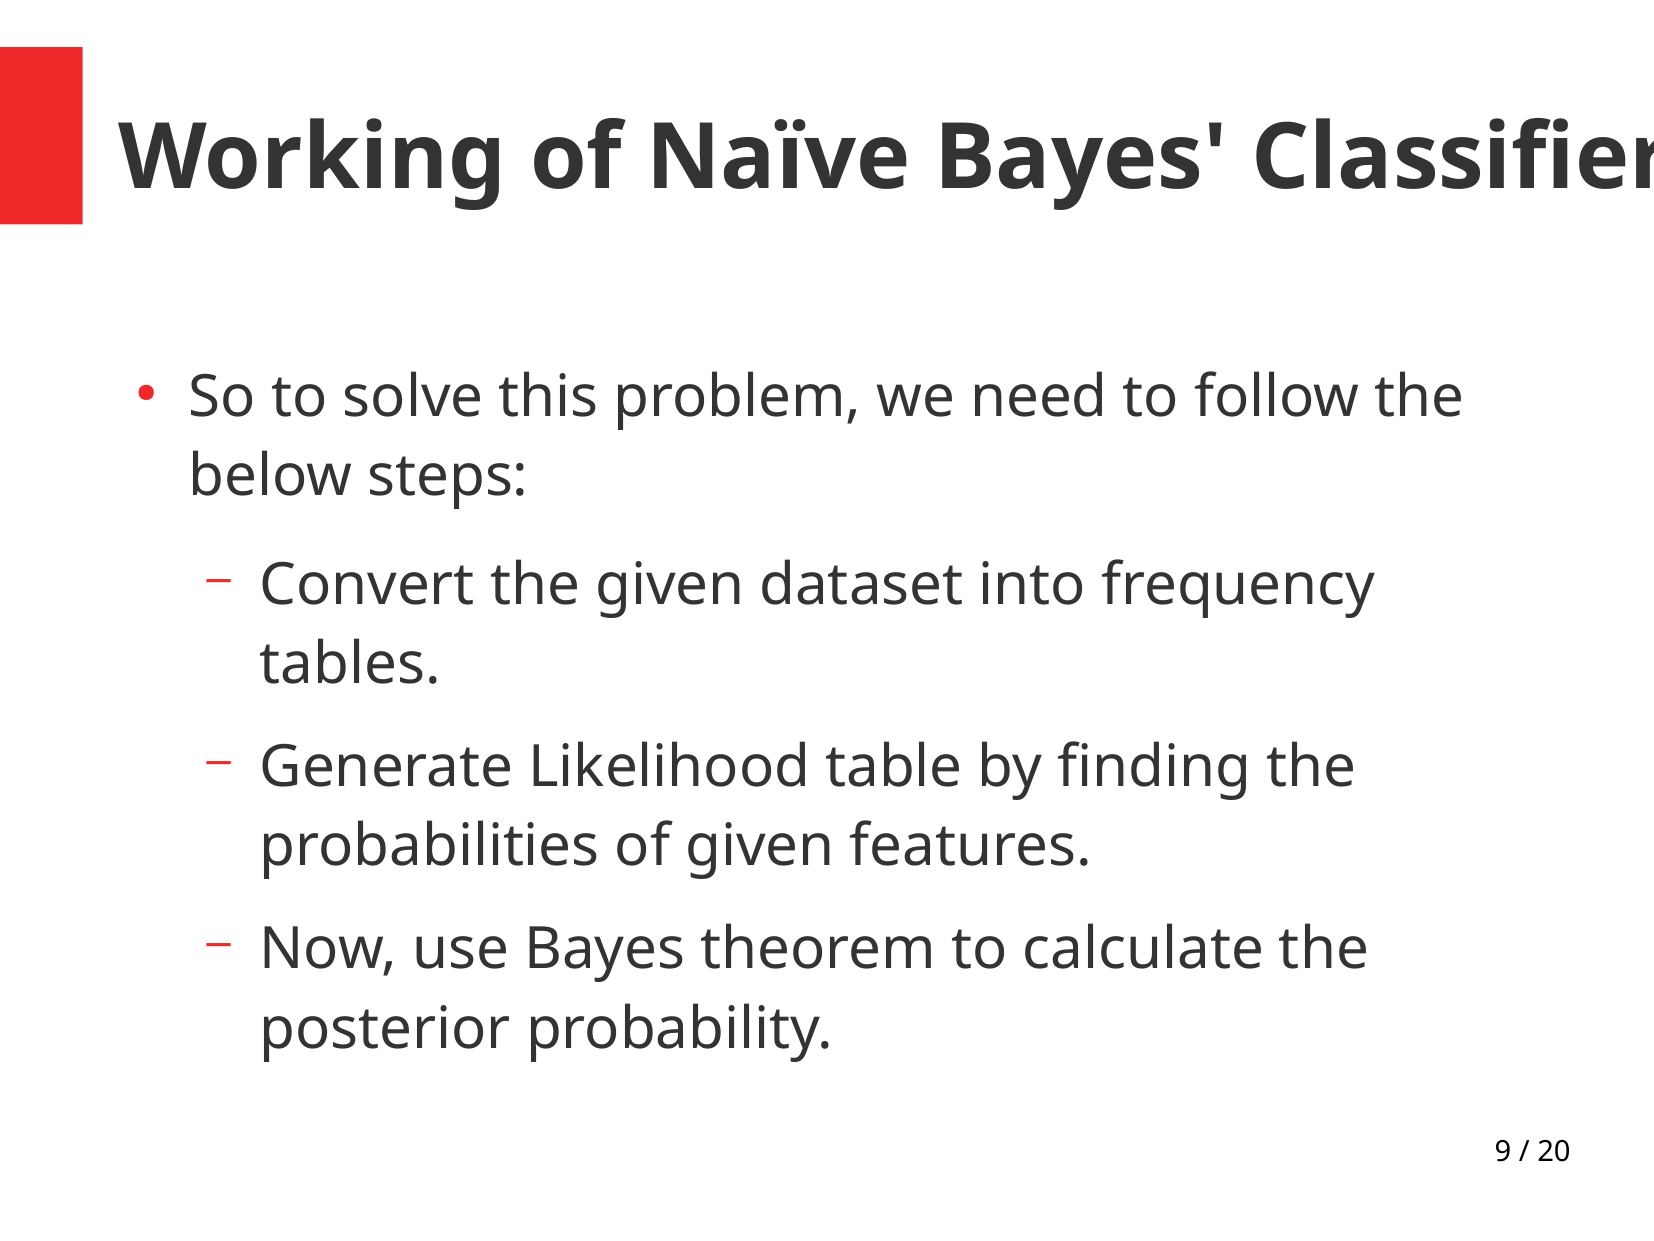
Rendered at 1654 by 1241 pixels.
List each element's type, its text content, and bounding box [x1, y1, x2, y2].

title Working of Naïve Bayes' Classifier [118, 28, 1654, 278]
list So to solve this problem, we need to follow the below steps: Convert the given dataset into frequency tables. Generate Likelihood table by finding the probabilities of given features. Now, use Bayes theorem to calculate the posterior probability. [118, 354, 1536, 1074]
